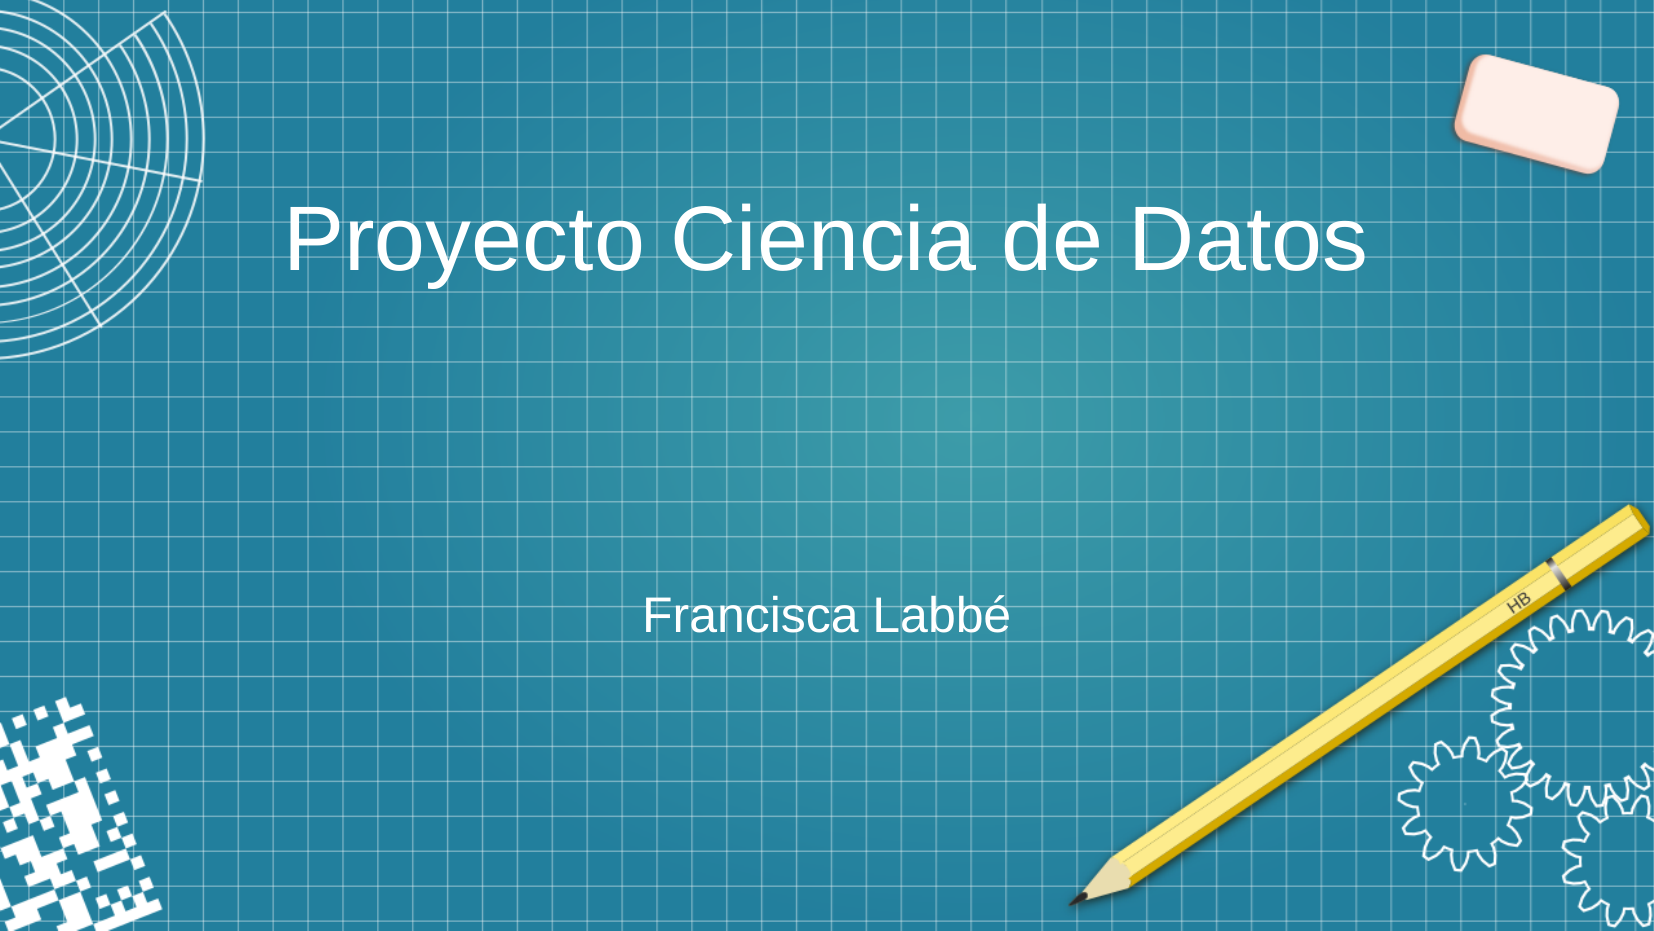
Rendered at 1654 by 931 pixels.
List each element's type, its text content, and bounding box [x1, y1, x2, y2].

subtitle Francisca Labbé [82, 389, 1571, 842]
title Proyecto Ciencia de Datos [82, 132, 1571, 346]
picture [0, 0, 1654, 931]
